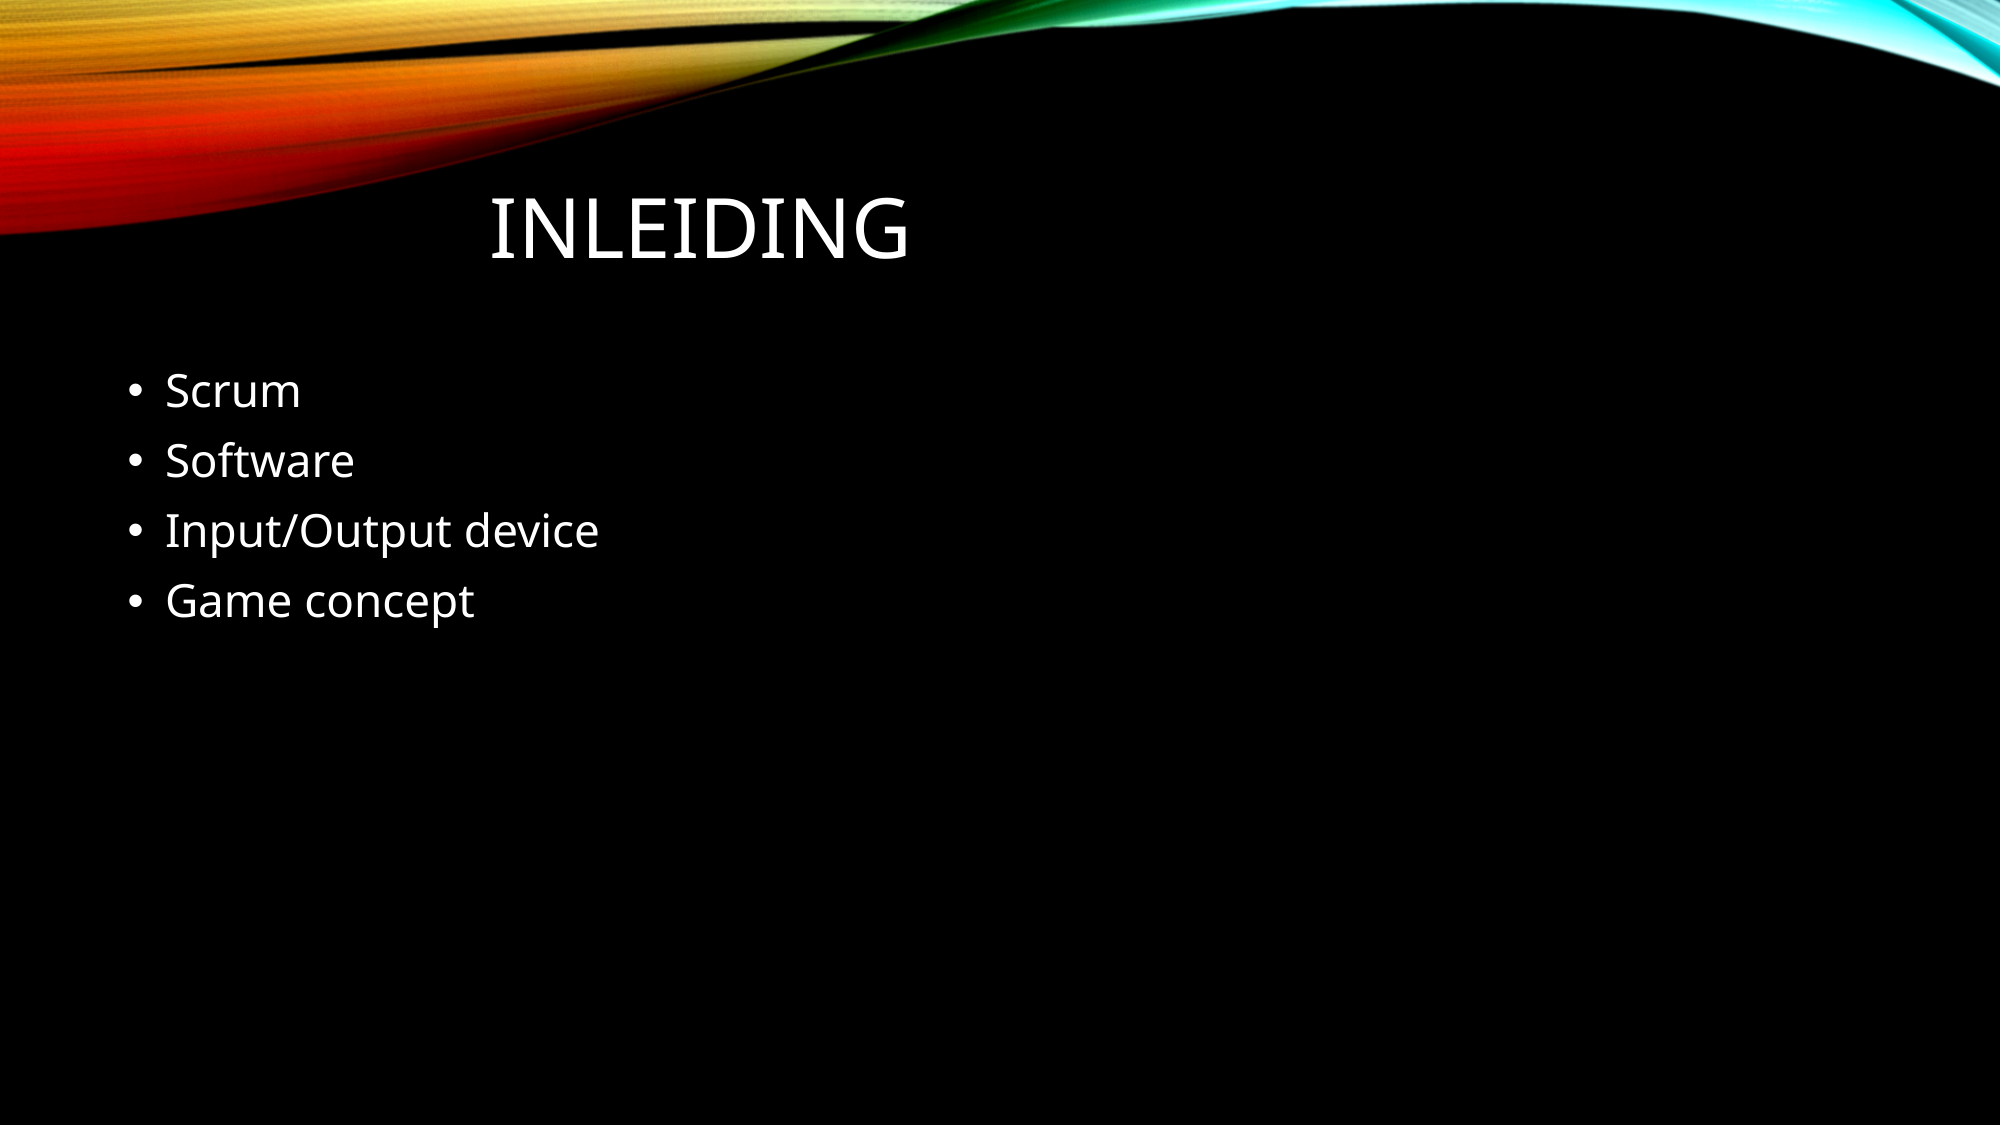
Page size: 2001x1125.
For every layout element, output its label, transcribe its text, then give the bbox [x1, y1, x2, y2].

title Inleiding [474, 125, 1888, 338]
list Scrum Software Input/Output device Game concept [112, 360, 1888, 1021]
